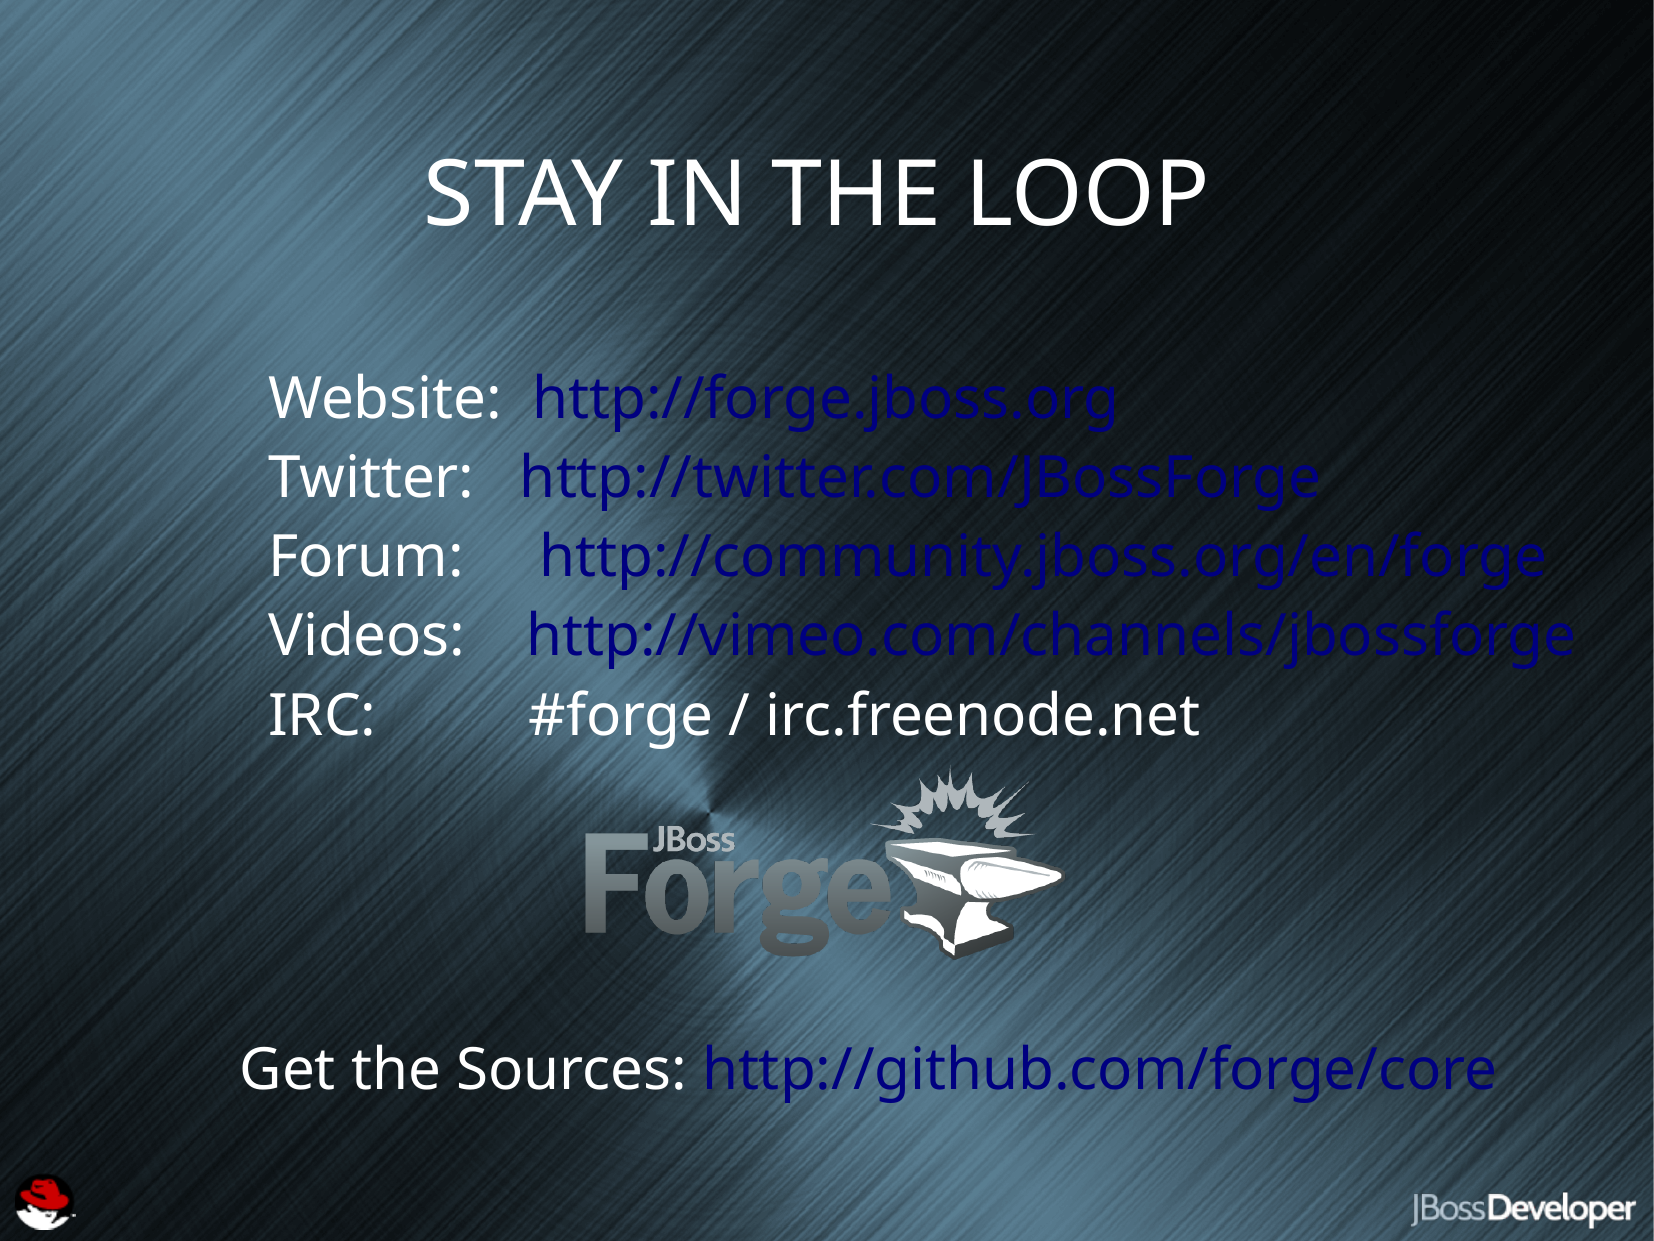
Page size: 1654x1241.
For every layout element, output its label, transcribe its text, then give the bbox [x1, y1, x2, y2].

text_box Get the Sources: http://github.com/forge/core [225, 1020, 1516, 1110]
picture [0, 0, 1654, 1241]
text_box Website: http://forge.jboss.org Twitter: http://twitter.com/JBossForge Forum: http://community.jboss.org/en/forge Videos: http://vimeo.com/channels/jbossforge IRC: #forge / irc.freenode.net [253, 348, 1644, 819]
text_box STAY IN THE LOOP [405, 120, 1231, 369]
